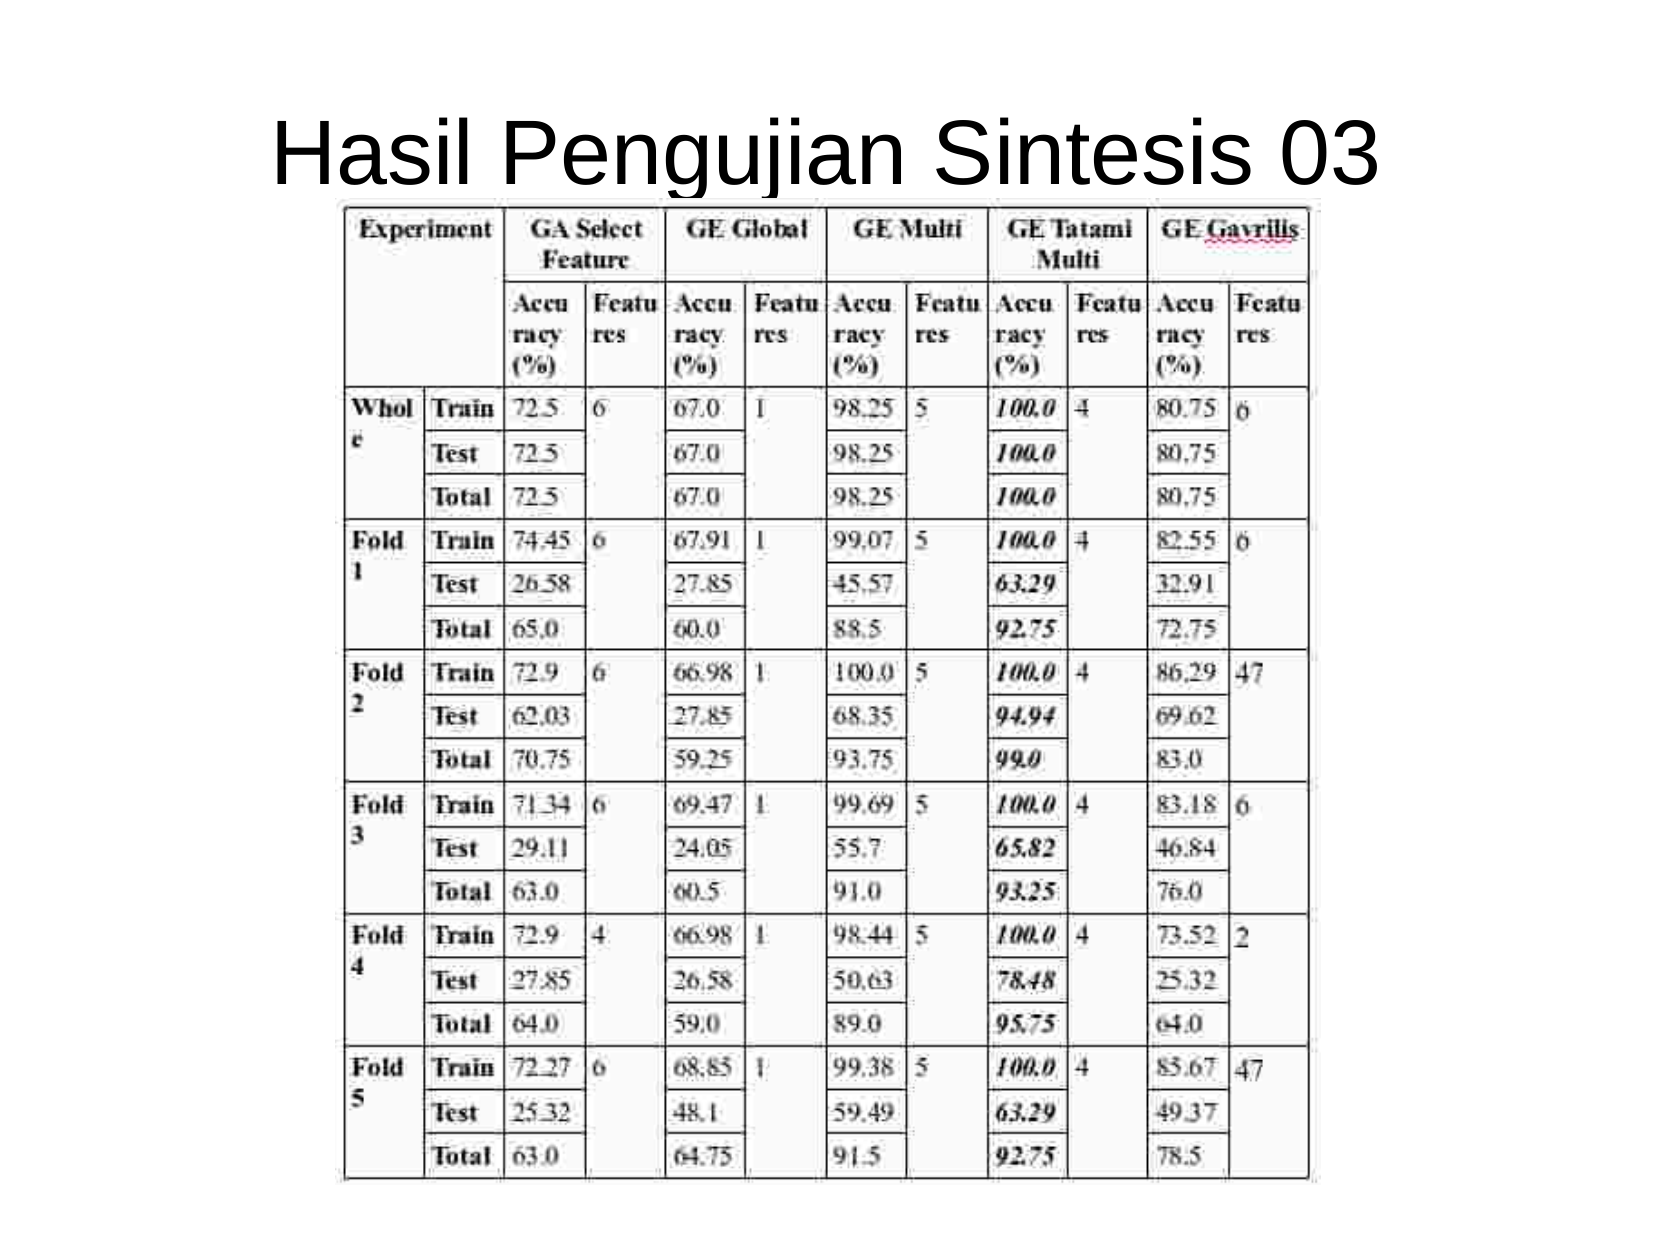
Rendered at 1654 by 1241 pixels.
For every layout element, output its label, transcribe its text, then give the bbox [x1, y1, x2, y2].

title Hasil Pengujian Sintesis 03 [82, 49, 1571, 257]
picture [335, 198, 1321, 1186]
